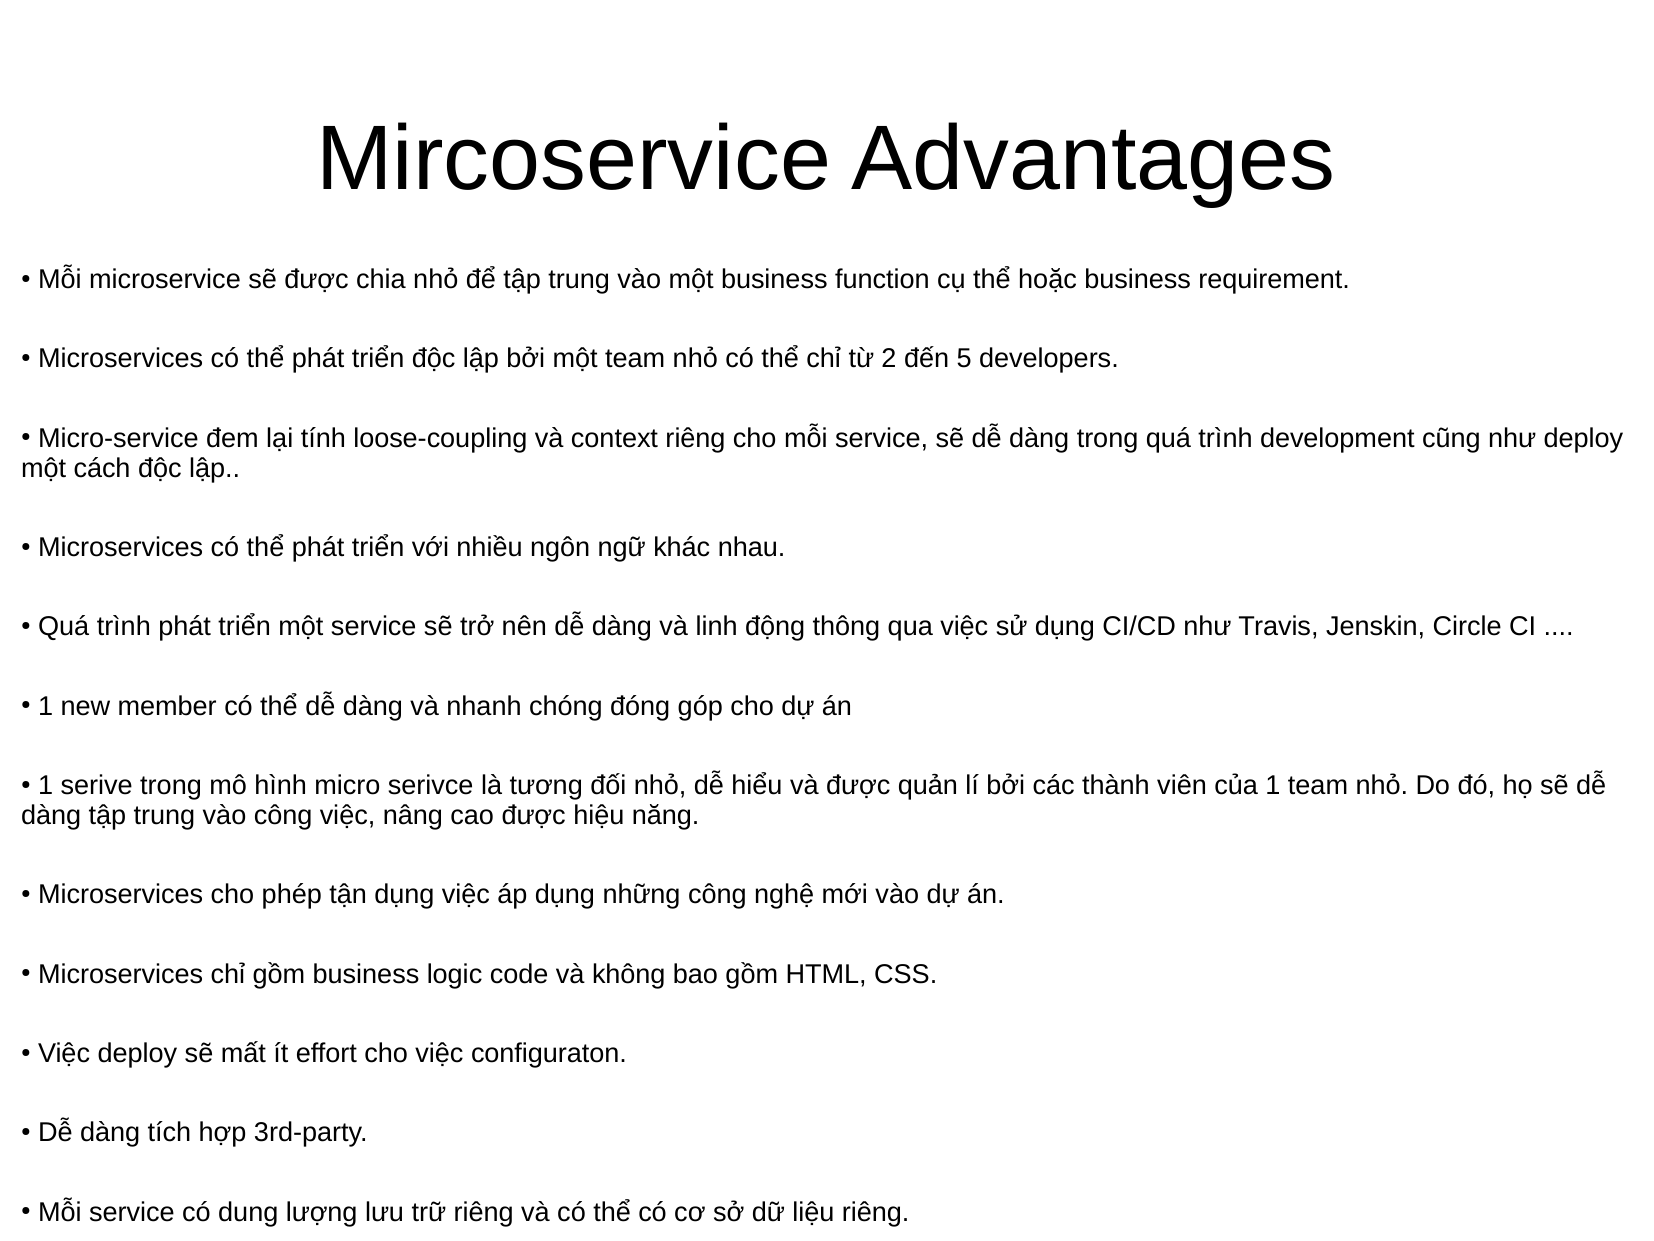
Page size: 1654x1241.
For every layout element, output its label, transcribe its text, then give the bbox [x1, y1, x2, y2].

title Mircoservice Advantages [82, 49, 1571, 256]
text_box Mỗi microservice sẽ được chia nhỏ để tập trung vào một business function cụ thể hoặc business requirement. Microservices có thể phát triển độc lập bởi một team nhỏ có thể chỉ từ 2 đến 5 developers. Micro-service đem lại tính loose-coupling và context riêng cho mỗi service, sẽ dễ dàng trong quá trình development cũng như deploy một cách độc lập.. Microservices có thể phát triển với nhiều ngôn ngữ khác nhau. Quá trình phát triển một service sẽ trở nên dễ dàng và linh động thông qua việc sử dụng CI/CD như Travis, Jenskin, Circle CI .... 1 new member có thể dễ dàng và nhanh chóng đóng góp cho dự án 1 serive trong mô hình micro serivce là tương đối nhỏ, dễ hiểu và được quản lí bởi các thành viên của 1 team nhỏ. Do đó, họ sẽ dễ dàng tập trung vào công việc, nâng cao được hiệu năng. Microservices cho phép tận dụng việc áp dụng những công nghệ mới vào dự án. Microservices chỉ gồm business logic code và không bao gồm HTML, CSS. Việc deploy sẽ mất ít effort cho việc configuraton. Dễ dàng tích hợp 3rd-party. Mỗi service có dung lượng lưu trữ riêng và có thể có cơ sở dữ liệu riêng. [6, 256, 1654, 1201]
